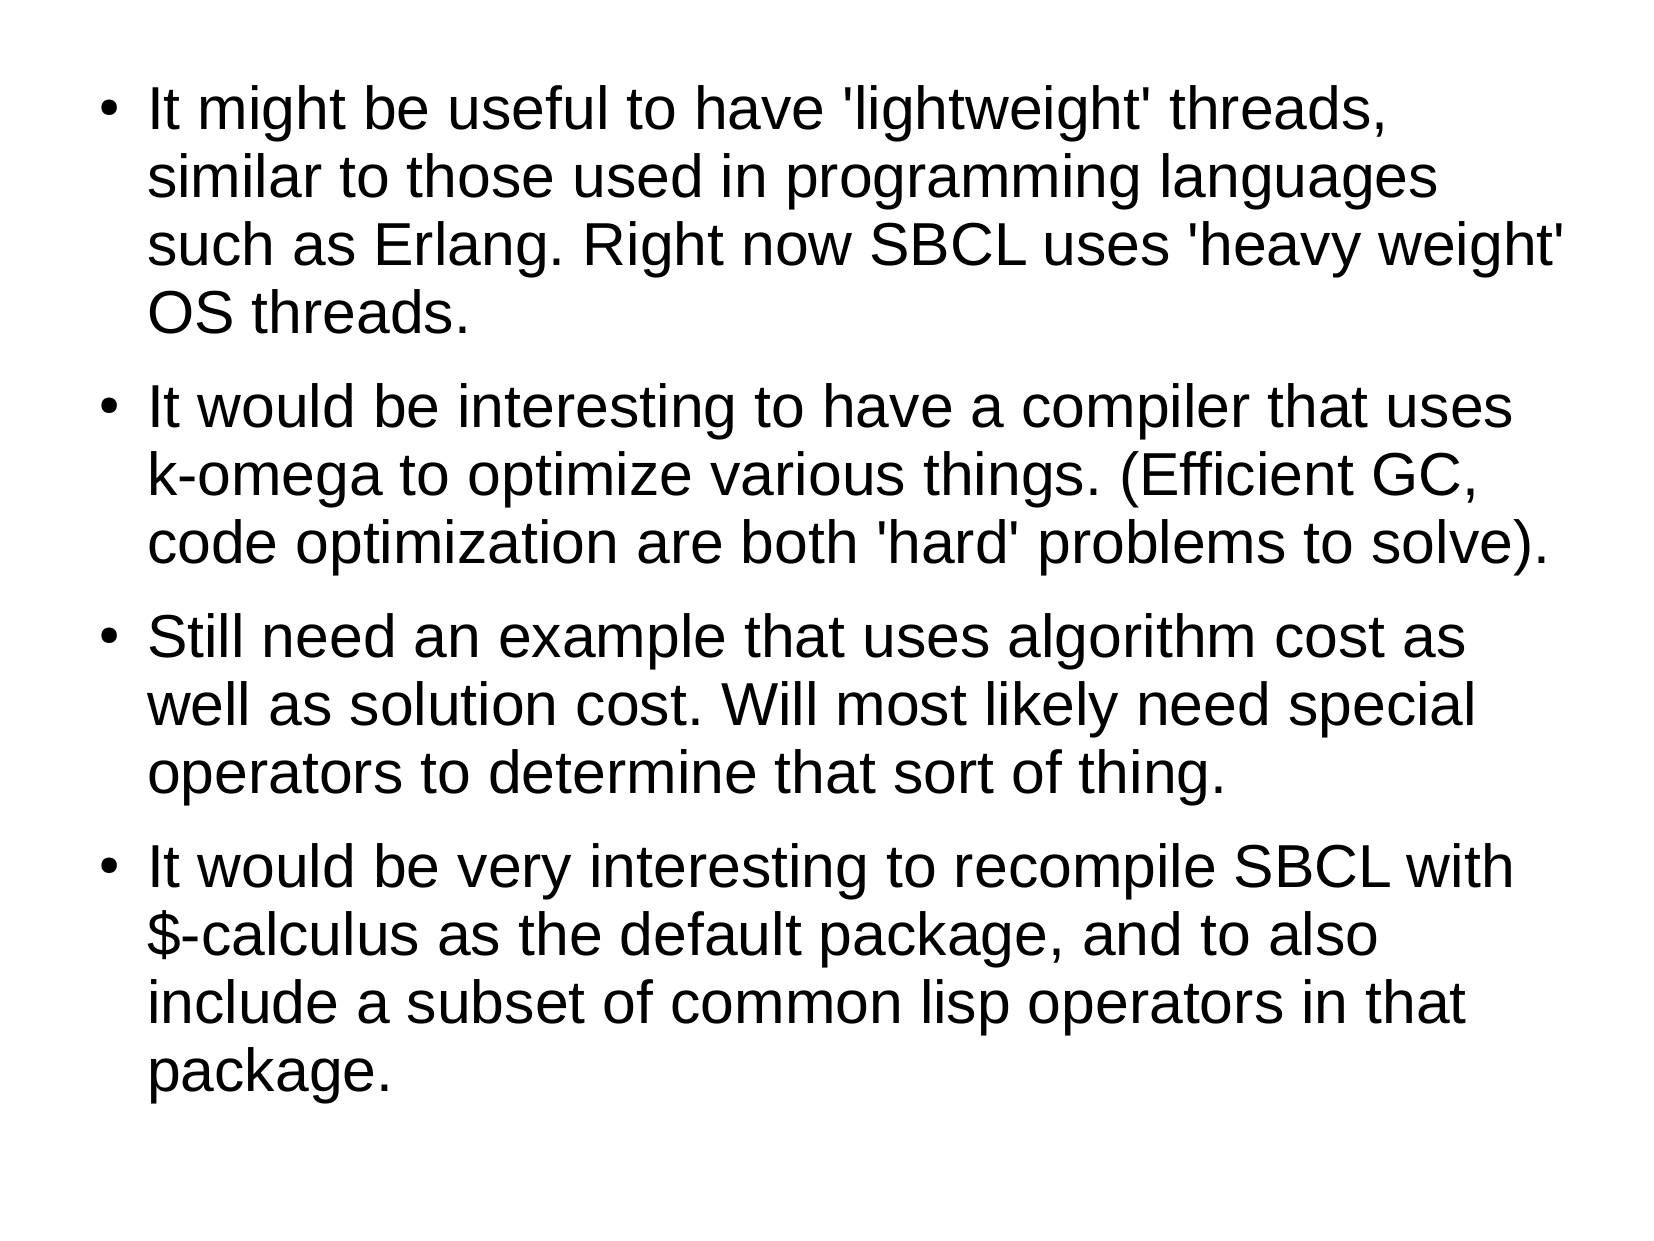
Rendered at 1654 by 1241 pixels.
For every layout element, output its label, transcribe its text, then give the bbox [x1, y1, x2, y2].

list It might be useful to have 'lightweight' threads, similar to those used in programming languages such as Erlang. Right now SBCL uses 'heavy weight' OS threads. It would be interesting to have a compiler that uses k-omega to optimize various things. (Efficient GC, code optimization are both 'hard' problems to solve). Still need an example that uses algorithm cost as well as solution cost. Will most likely need special operators to determine that sort of thing. It would be very interesting to recompile SBCL with $-calculus as the default package, and to also include a subset of common lisp operators in that package. [82, 75, 1571, 1109]
